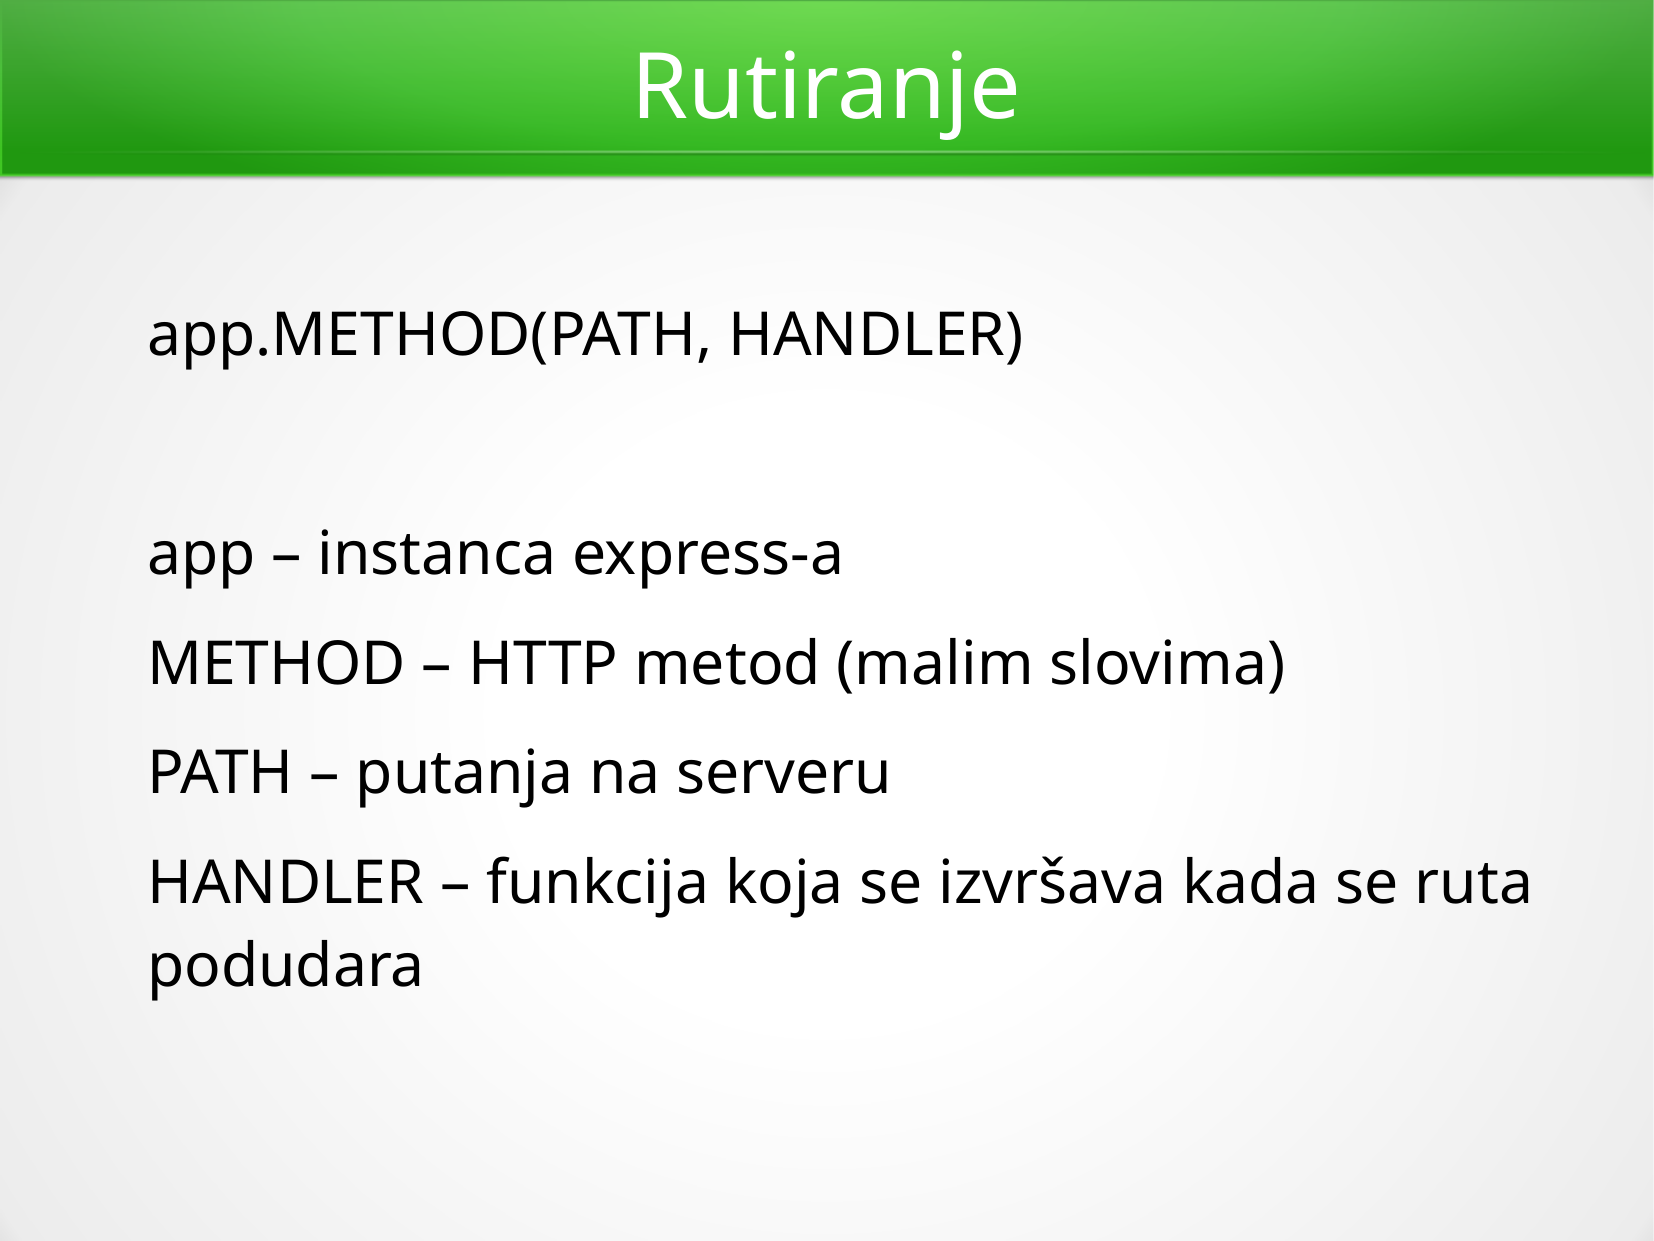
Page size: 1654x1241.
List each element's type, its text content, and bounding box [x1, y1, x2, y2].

title Rutiranje [82, 11, 1571, 154]
picture [0, 0, 1654, 1241]
list app.METHOD(PATH, HANDLER) app – instanca express-a METHOD – HTTP metod (malim slovima) PATH – putanja na serveru HANDLER – funkcija koja se izvršava kada se ruta podudara [82, 290, 1571, 1010]
